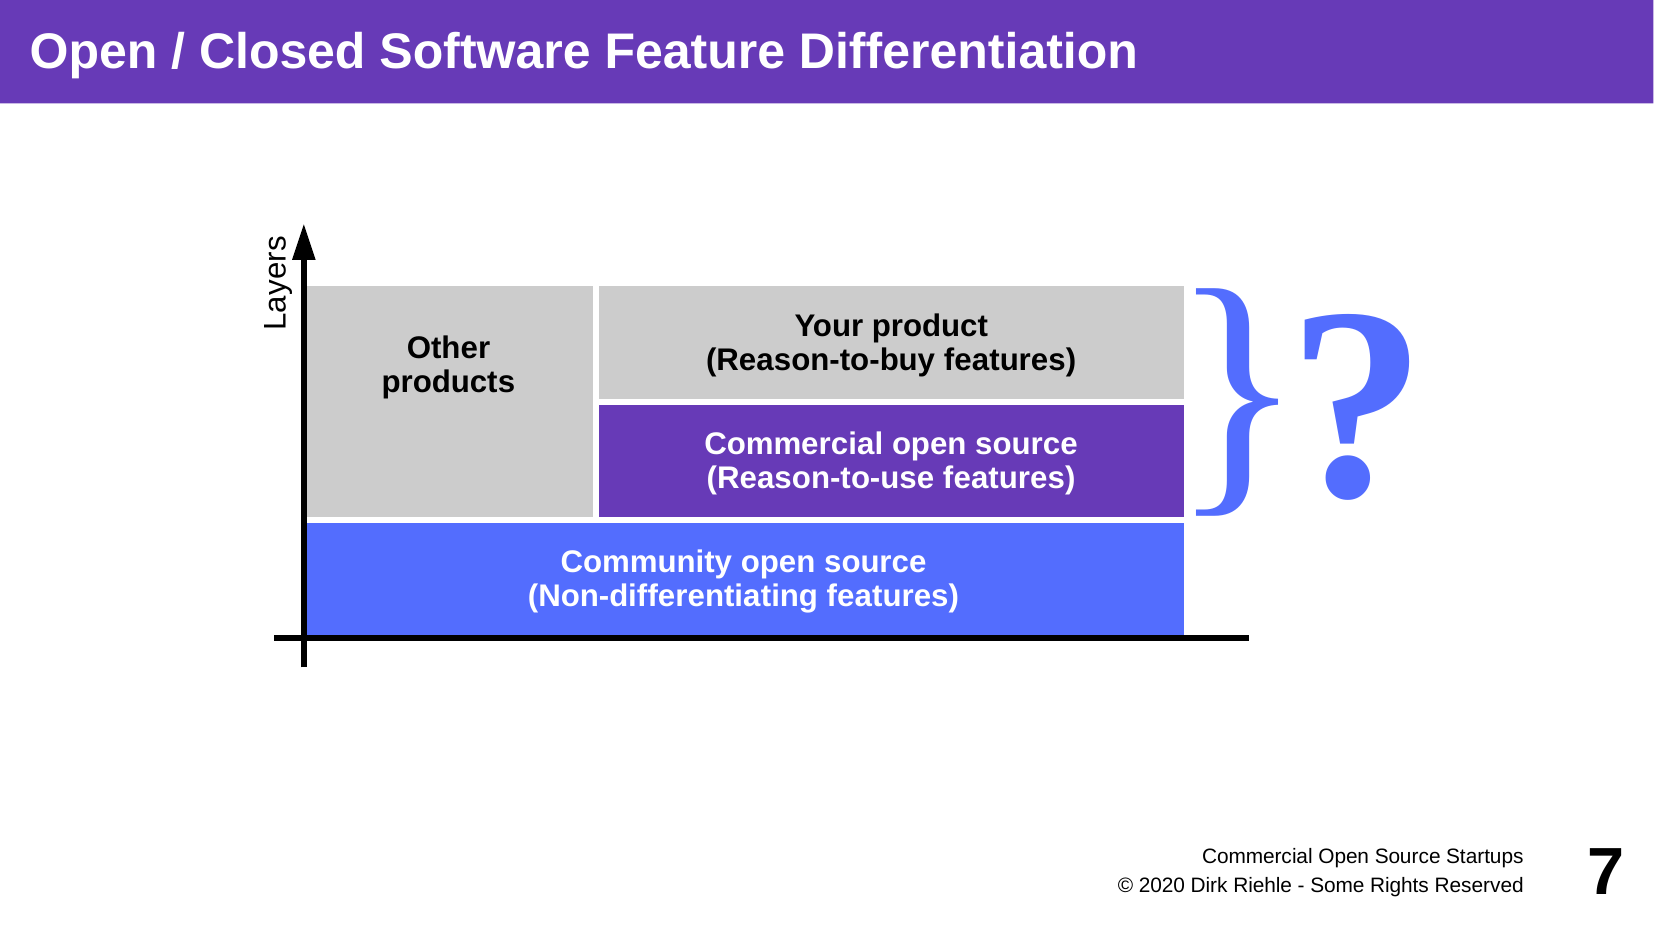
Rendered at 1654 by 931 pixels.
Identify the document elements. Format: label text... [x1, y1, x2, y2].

text_box Commercial open source (Reason-to-use features) [596, 402, 1086, 520]
text_box Your product (Reason-to-buy features) [596, 283, 1086, 402]
text_box } [1086, 150, 1388, 624]
text_box Layers [215, 224, 304, 756]
title Open / Closed Software Feature Differentiation [0, 0, 1654, 104]
text_box ? [1277, 239, 1439, 568]
text_box Other products [307, 283, 596, 520]
text_box Community open source (Non-differentiating features) [307, 520, 1187, 635]
